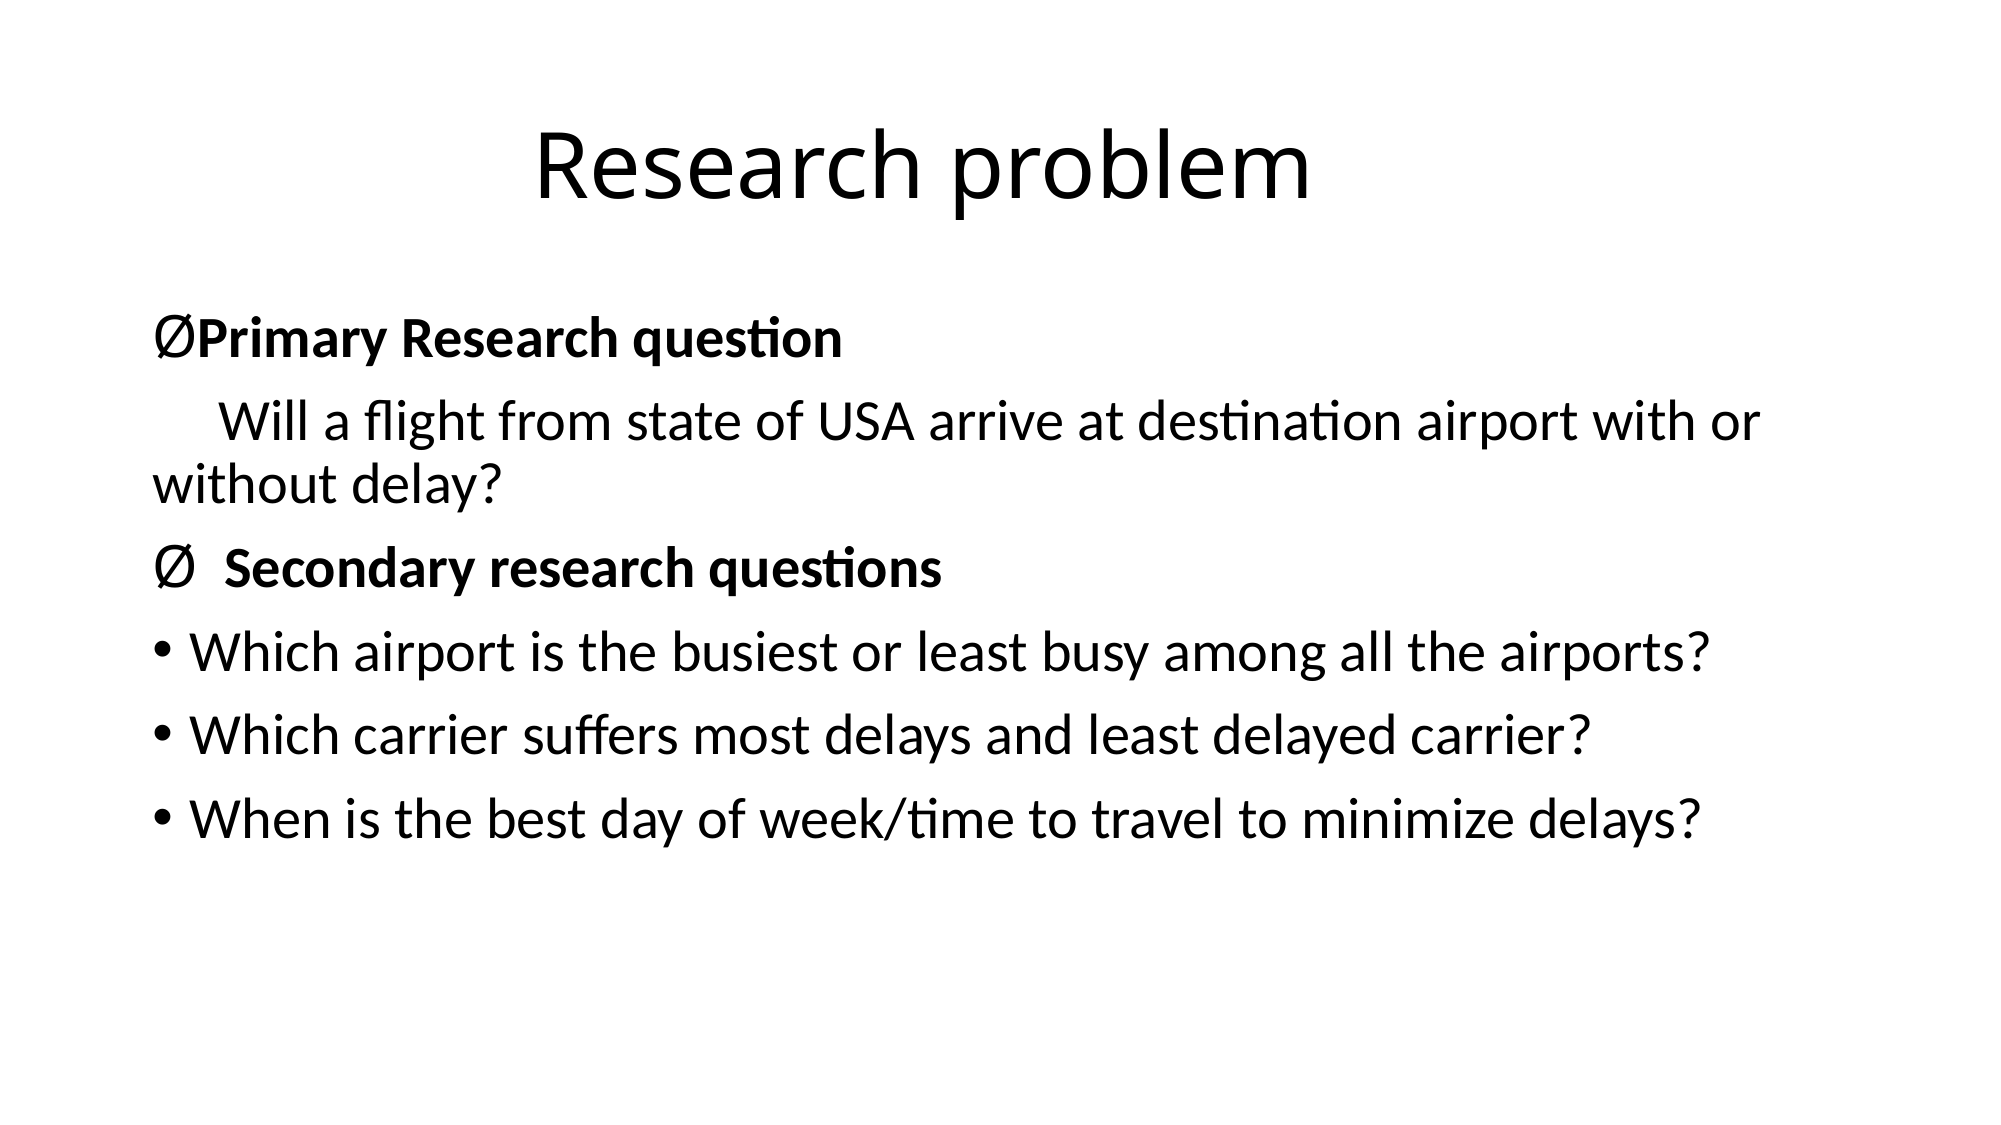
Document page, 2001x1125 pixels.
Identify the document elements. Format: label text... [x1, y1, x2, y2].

title Research problem [137, 59, 1863, 278]
list Primary Research question Will a flight from state of USA arrive at destination airport with or without delay? Secondary research questions Which airport is the busiest or least busy among all the airports? Which carrier suffers most delays and least delayed carrier? When is the best day of week/time to travel to minimize delays? [137, 299, 1863, 1014]
